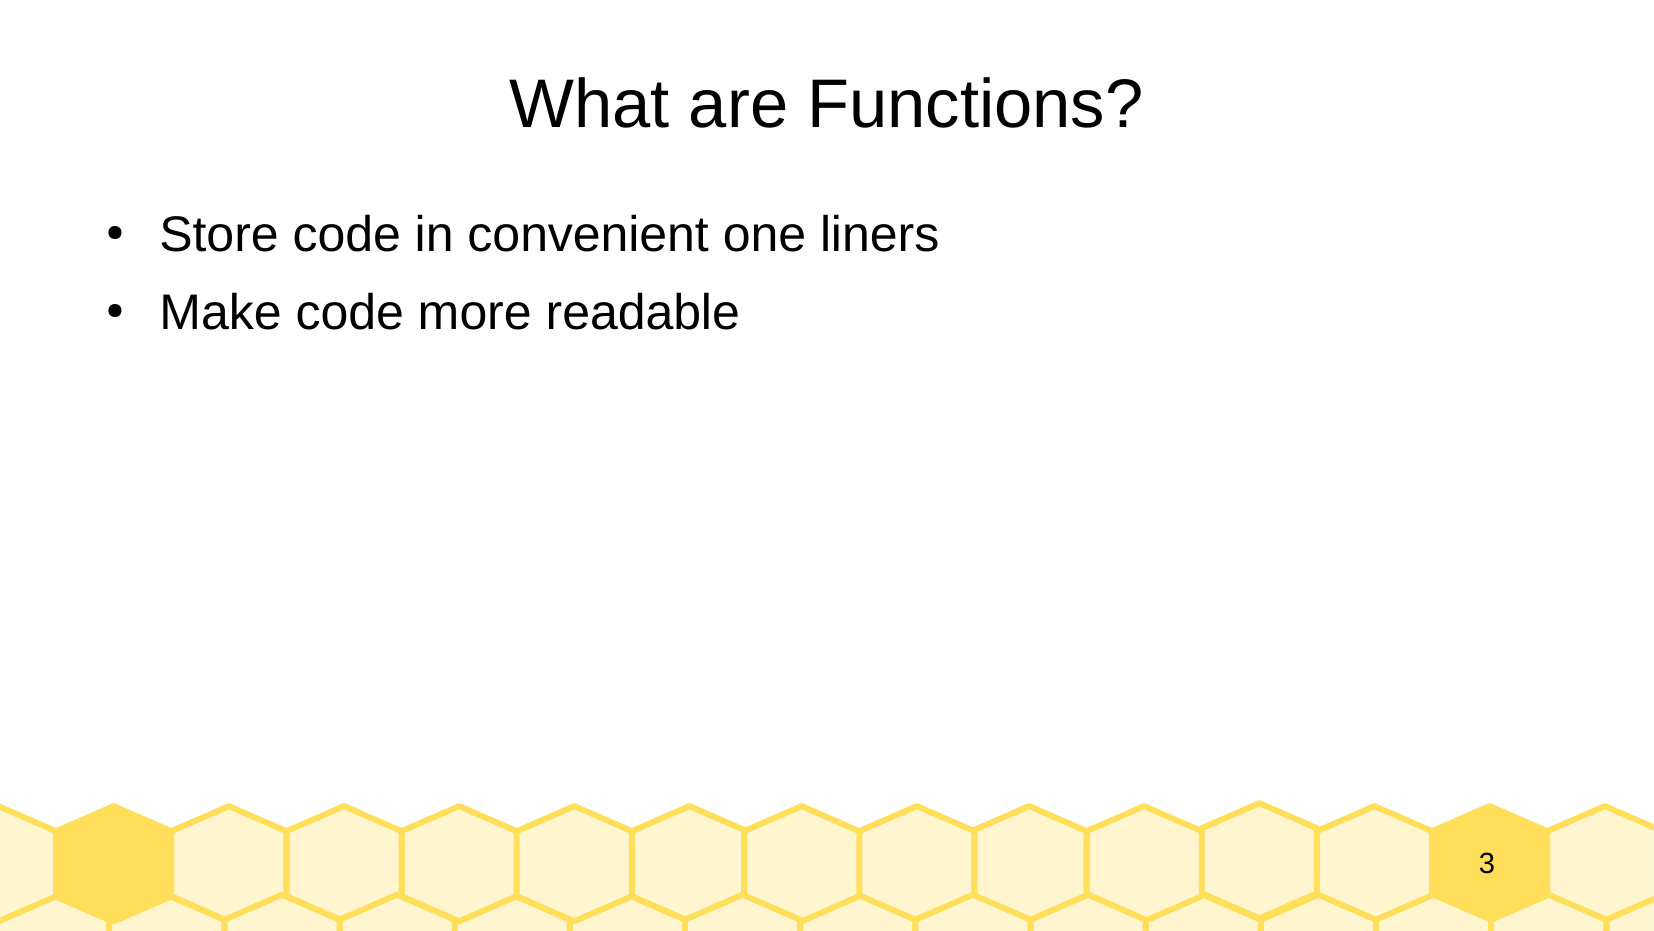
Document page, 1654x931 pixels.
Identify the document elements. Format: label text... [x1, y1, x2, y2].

title What are Functions? [88, 29, 1565, 178]
list Store code in convenient one liners Make code more readable [88, 206, 1565, 739]
